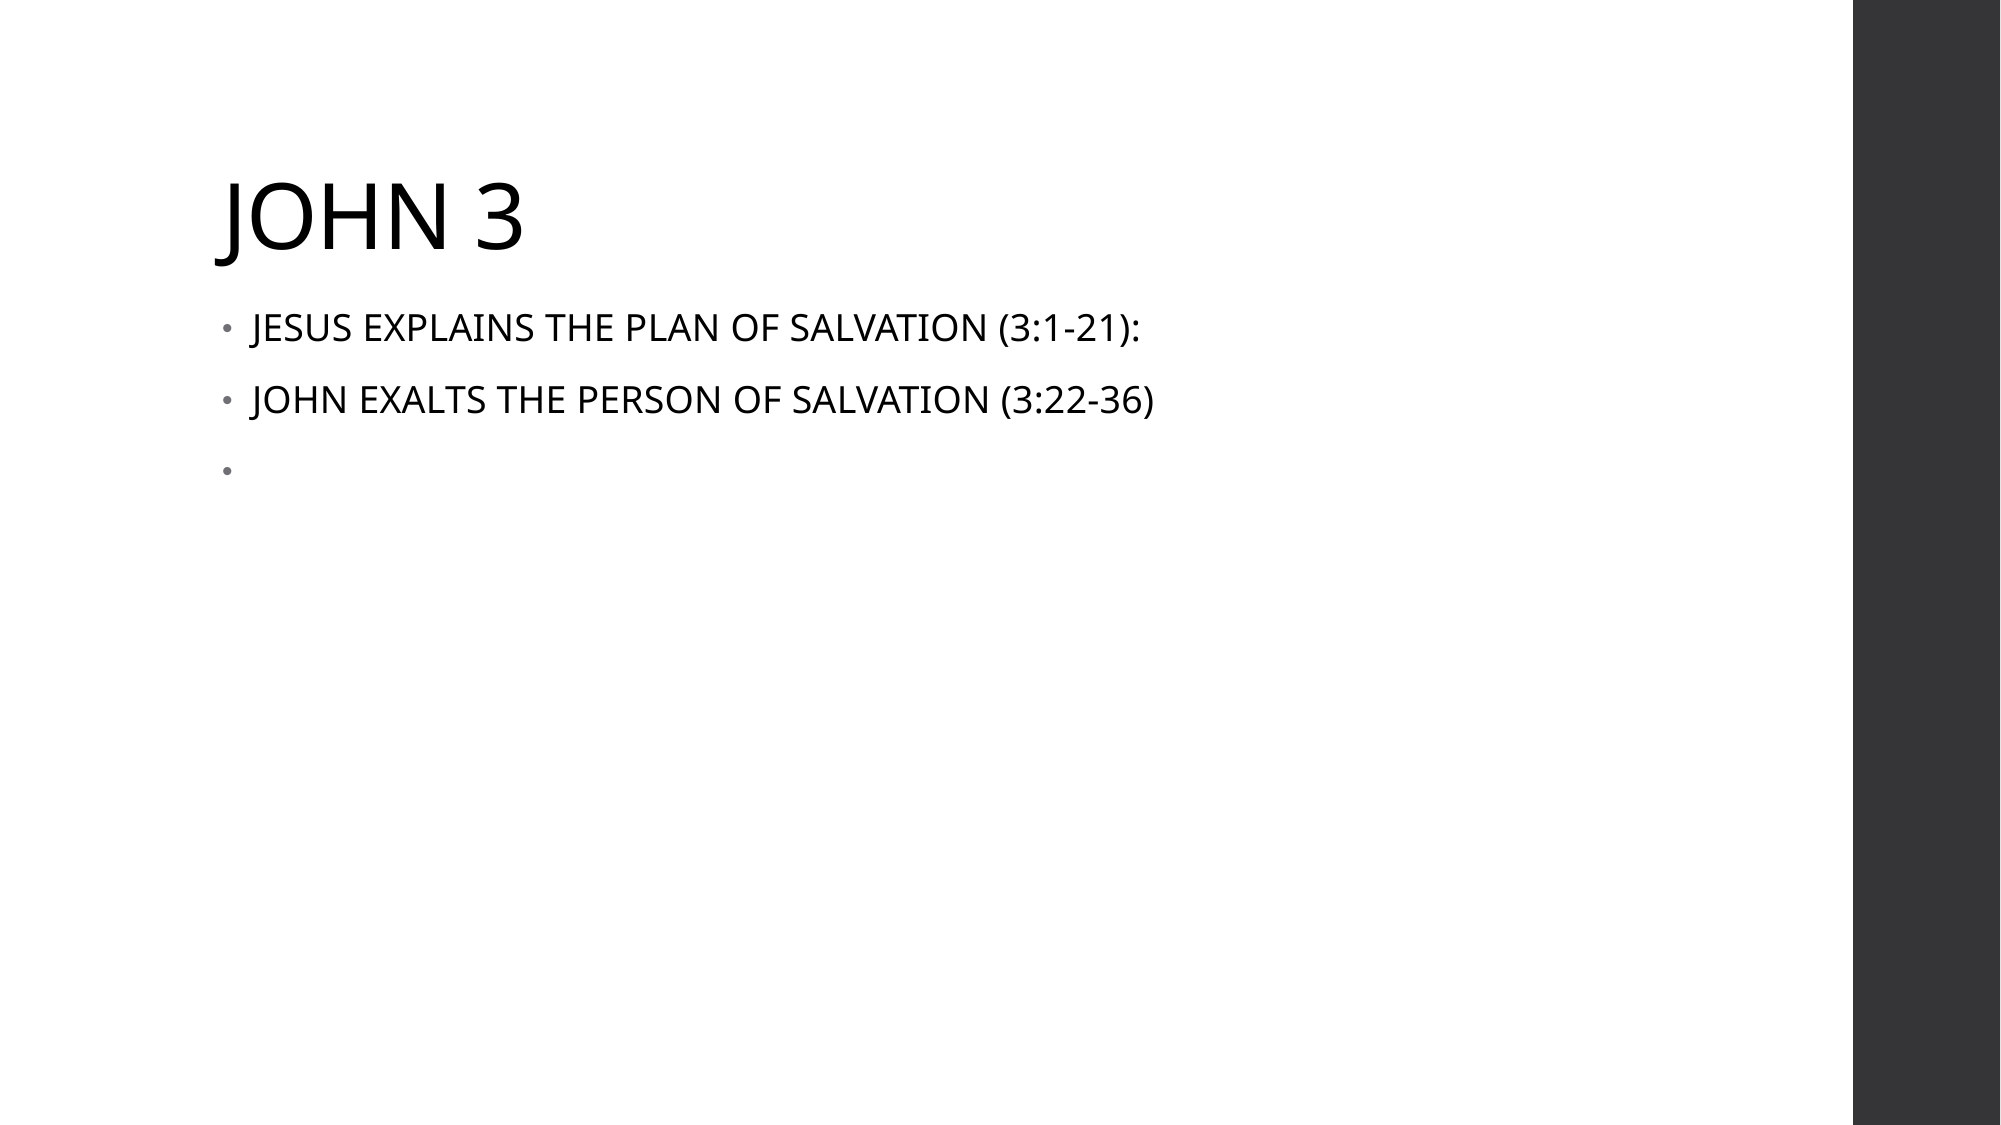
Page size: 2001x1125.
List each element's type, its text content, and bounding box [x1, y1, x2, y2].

title JOHN 3 [206, 60, 1797, 278]
list JESUS EXPLAINS THE PLAN OF SALVATION (3:1-21): JOHN EXALTS THE PERSON OF SALVATION (3:22-36) [206, 299, 1617, 1014]
